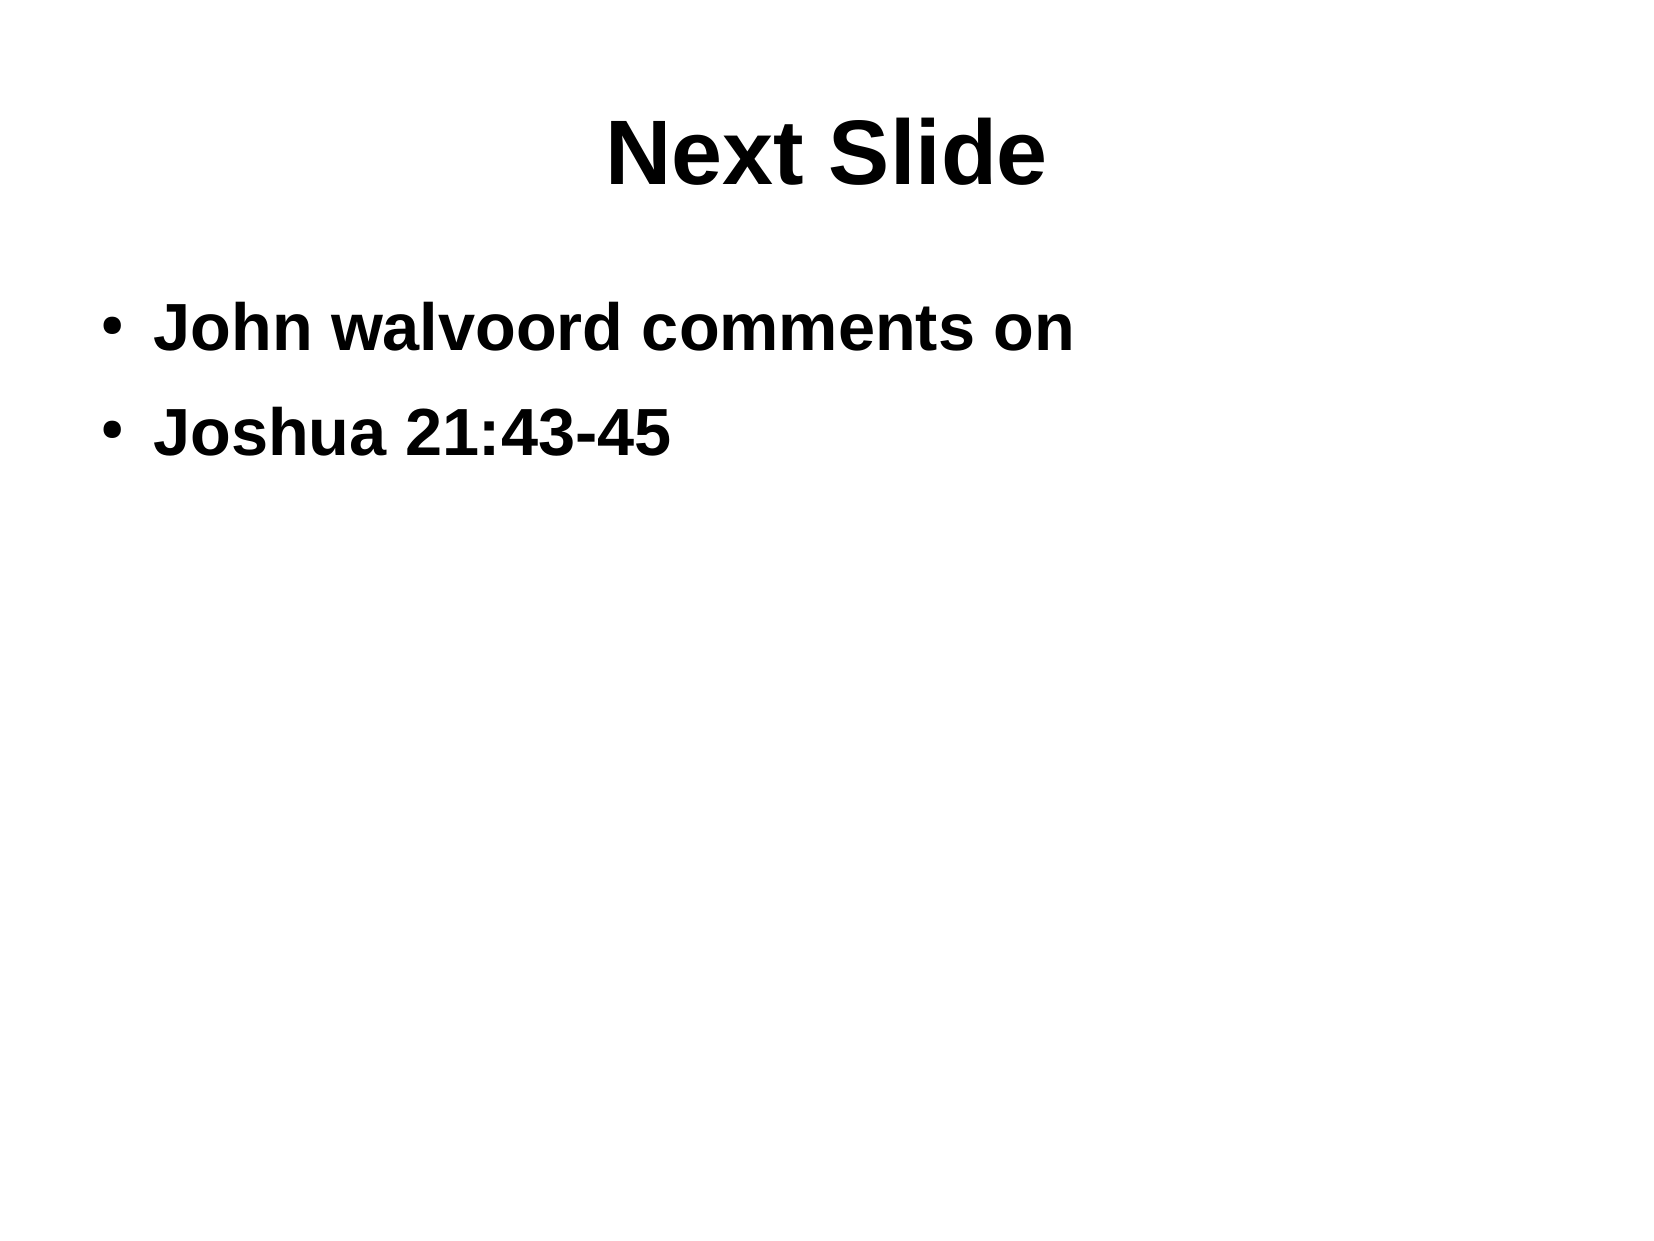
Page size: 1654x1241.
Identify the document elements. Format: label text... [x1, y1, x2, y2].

title Next Slide [82, 49, 1571, 257]
list John walvoord comments on Joshua 21:43-45 [82, 290, 1571, 1109]
